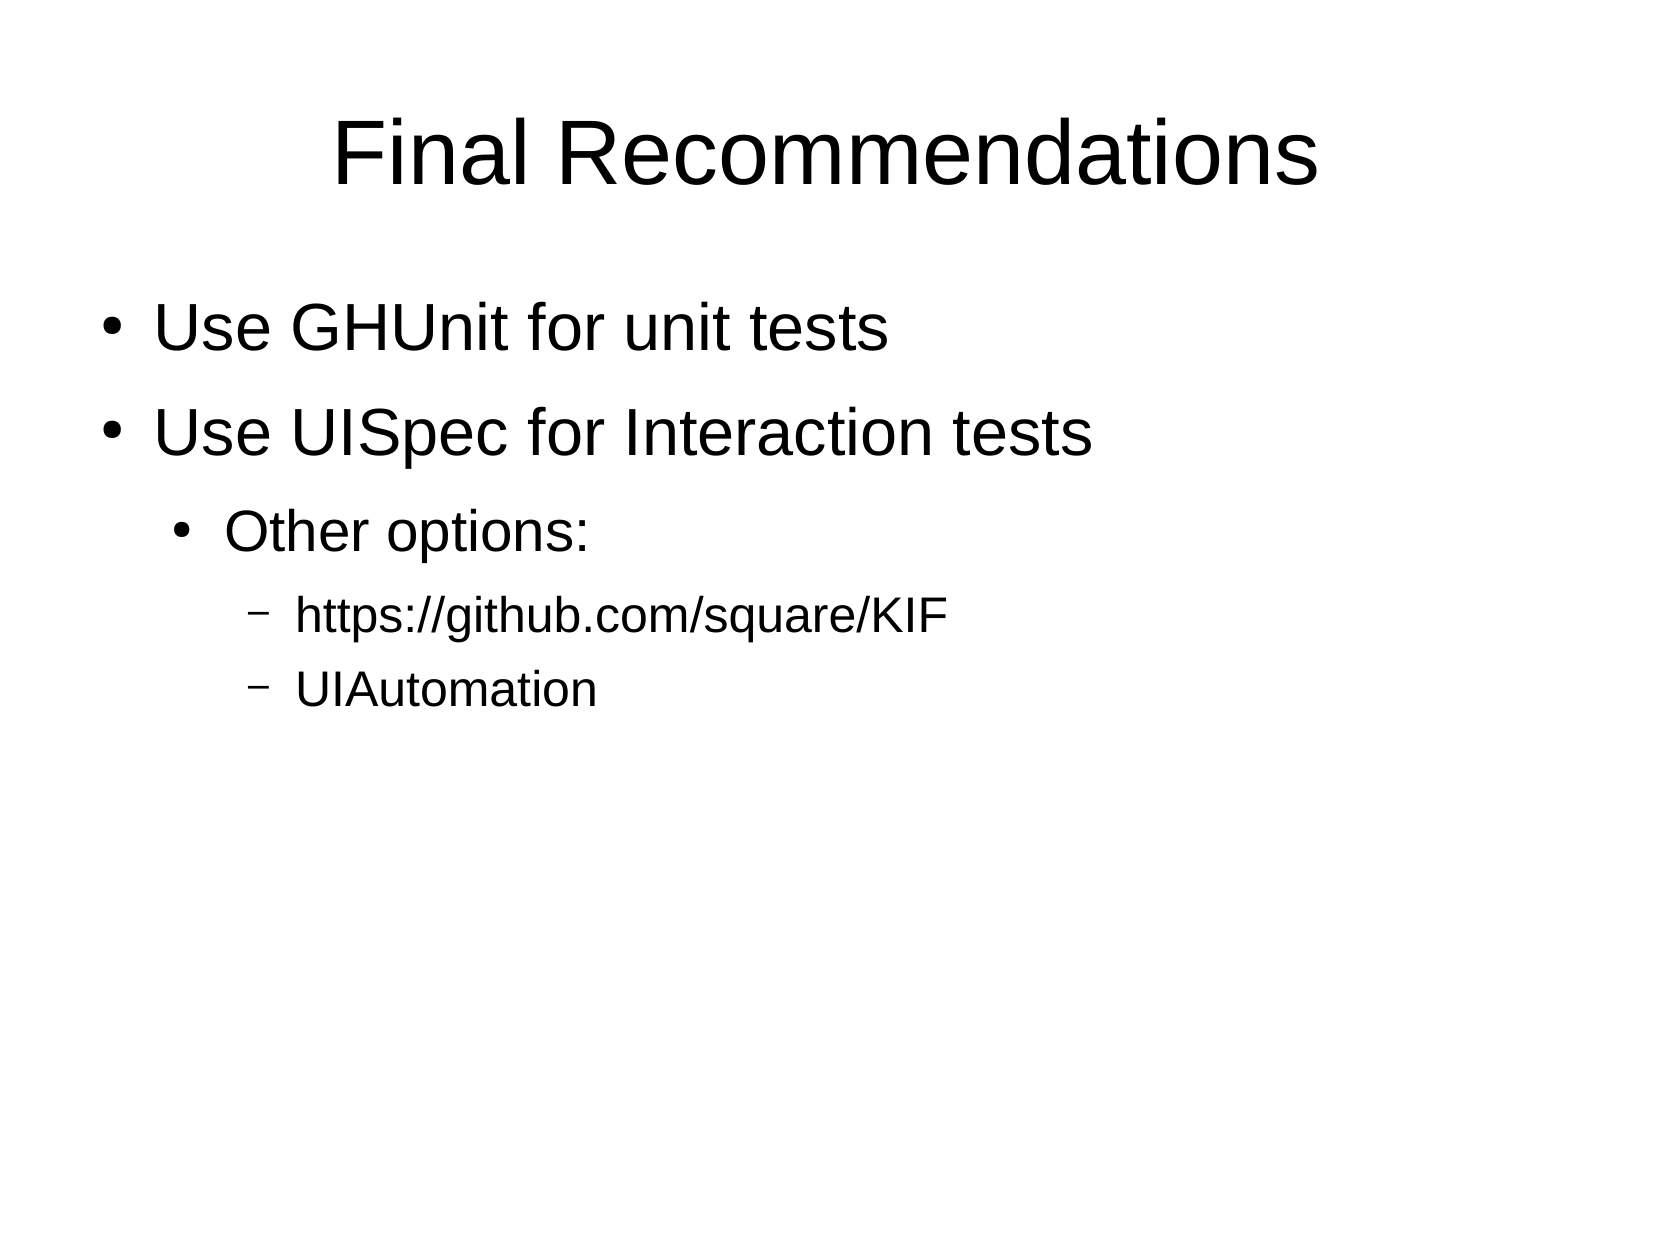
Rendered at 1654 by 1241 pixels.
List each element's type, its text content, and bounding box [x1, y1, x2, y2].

list Use GHUnit for unit tests Use UISpec for Interaction tests Other options: https://github.com/square/KIF UIAutomation [82, 290, 1571, 1109]
title Final Recommendations [82, 49, 1571, 257]
